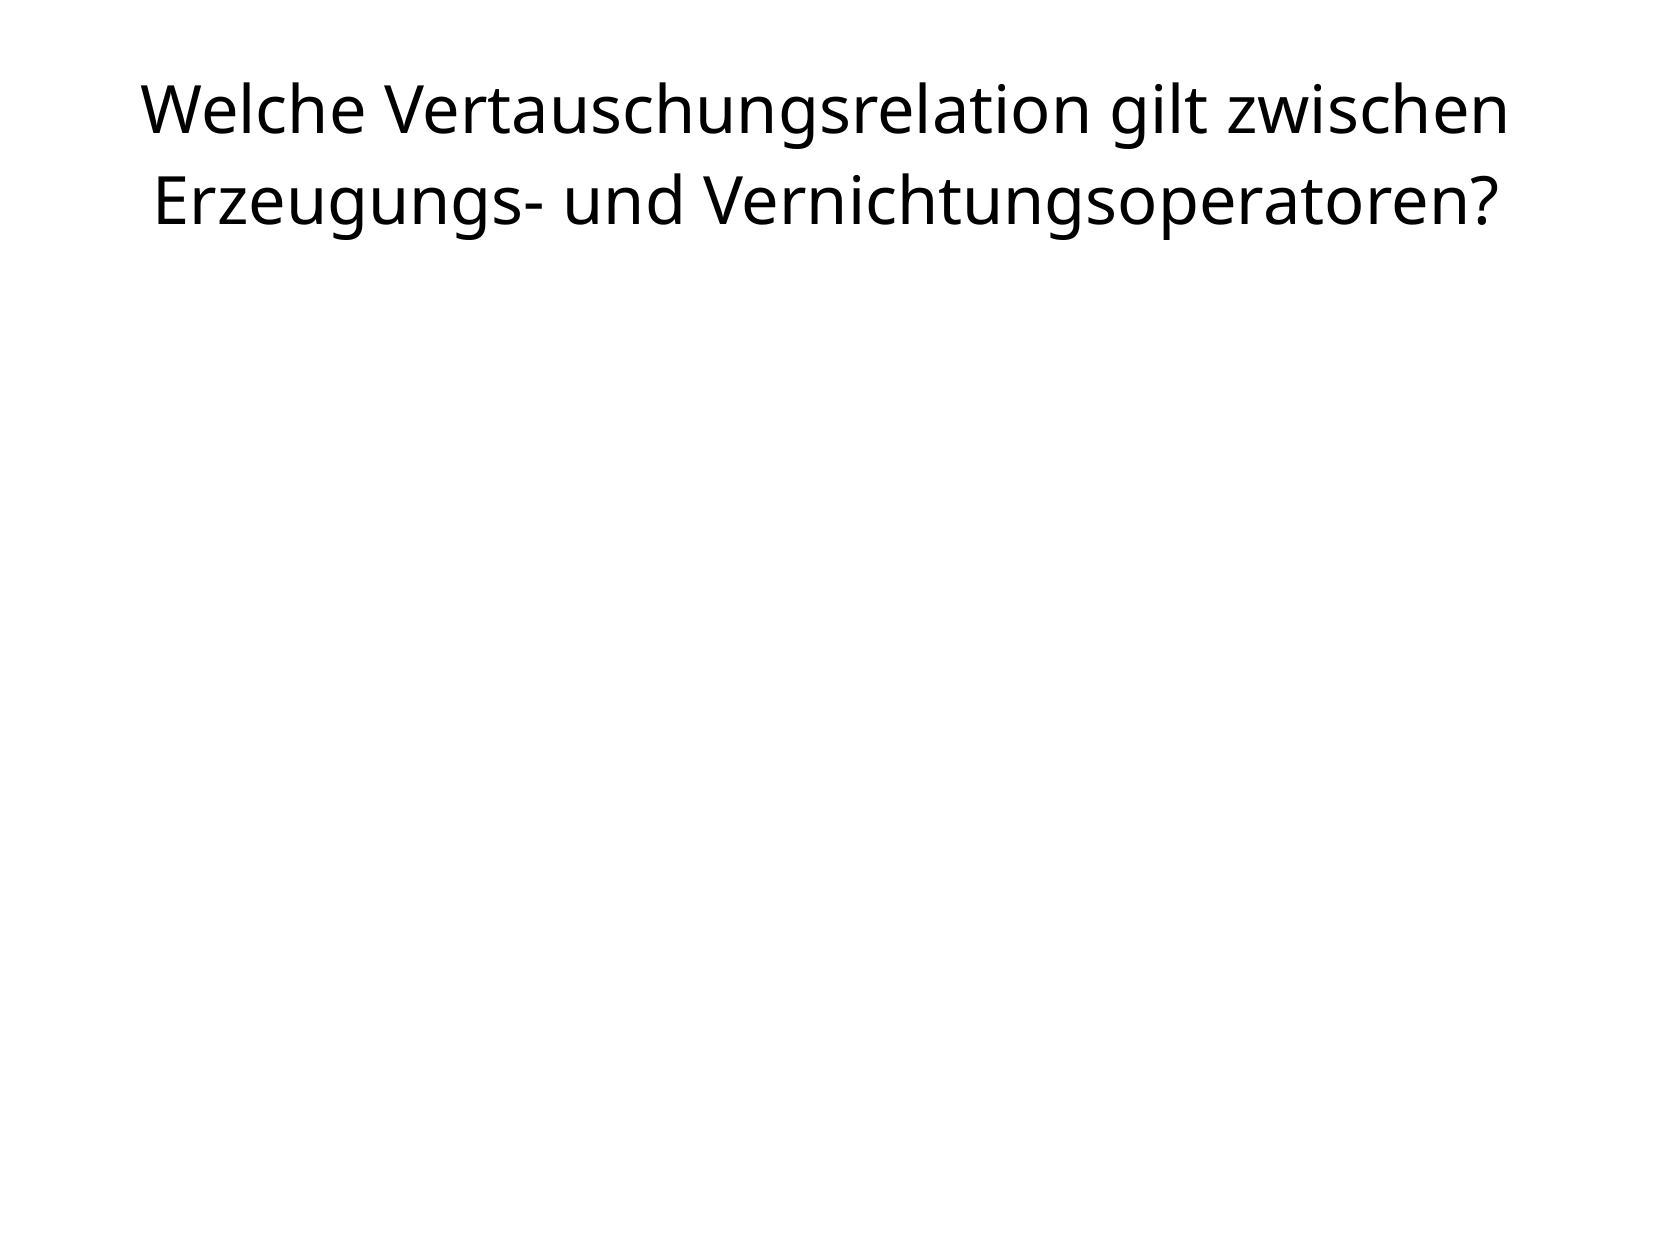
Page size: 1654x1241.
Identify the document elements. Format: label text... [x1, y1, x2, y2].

title Welche Vertauschungsrelation gilt zwischen Erzeugungs- und Vernichtungsoperatoren? [82, 49, 1571, 257]
